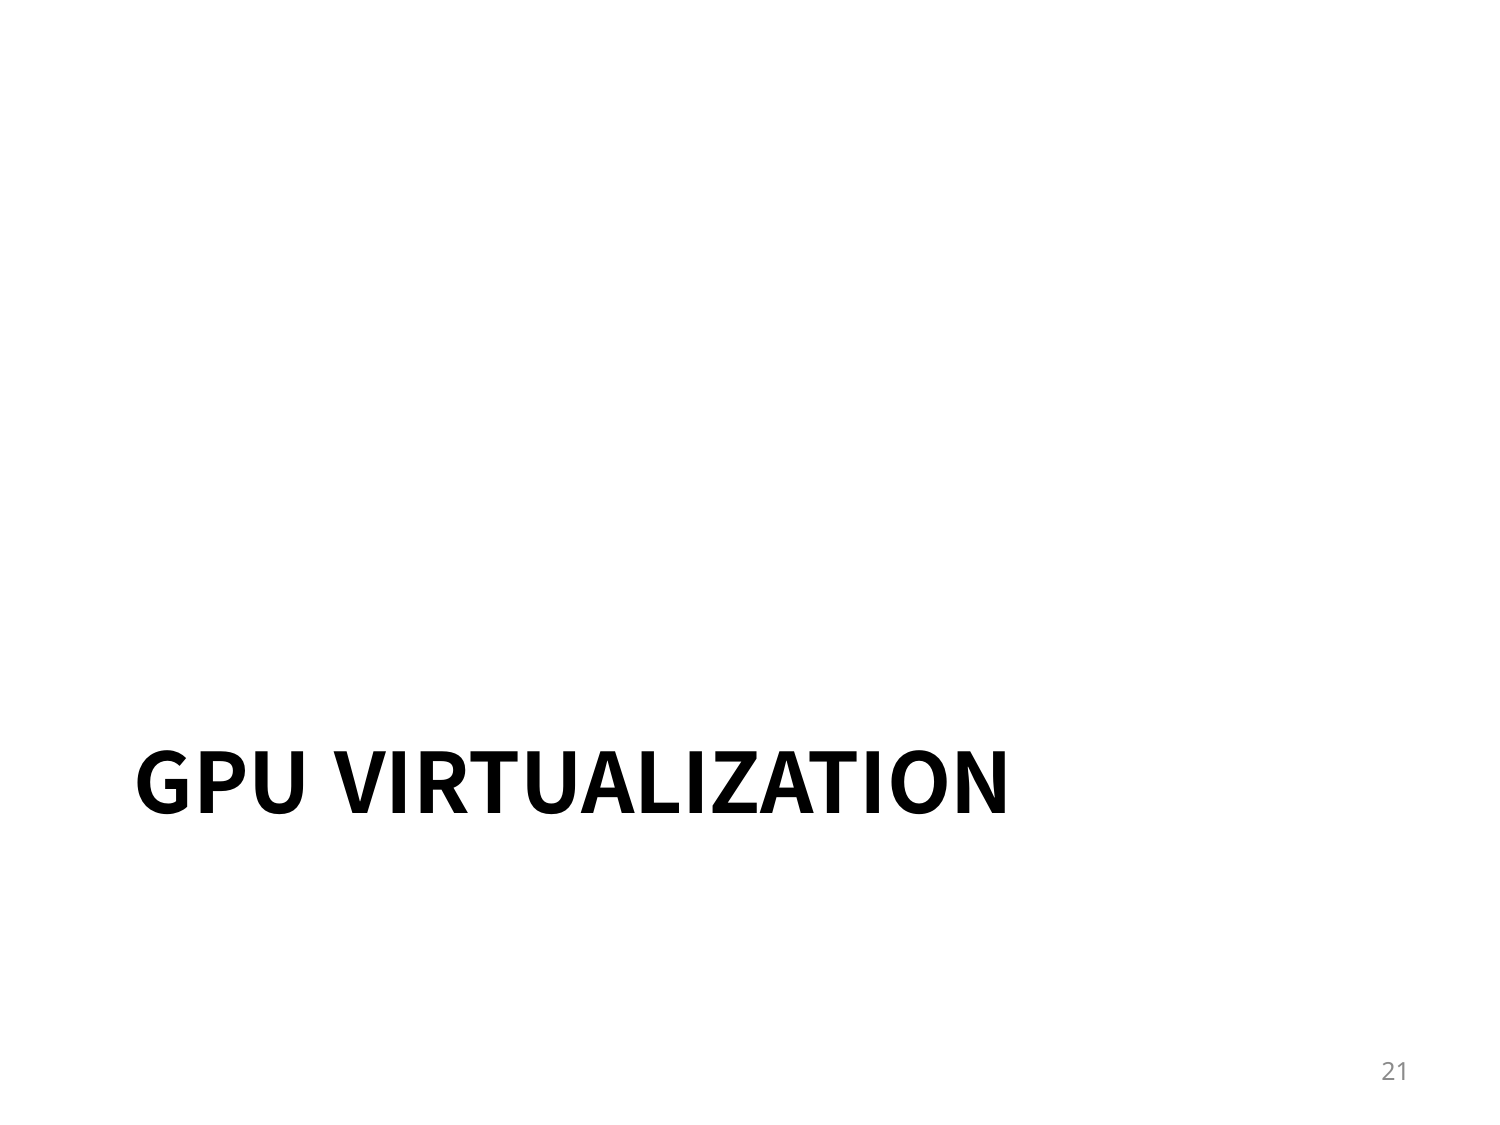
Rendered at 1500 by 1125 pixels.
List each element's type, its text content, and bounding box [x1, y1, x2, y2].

slide_number <number> [1074, 1042, 1425, 1103]
title GPU Virtualization [118, 722, 1394, 947]
